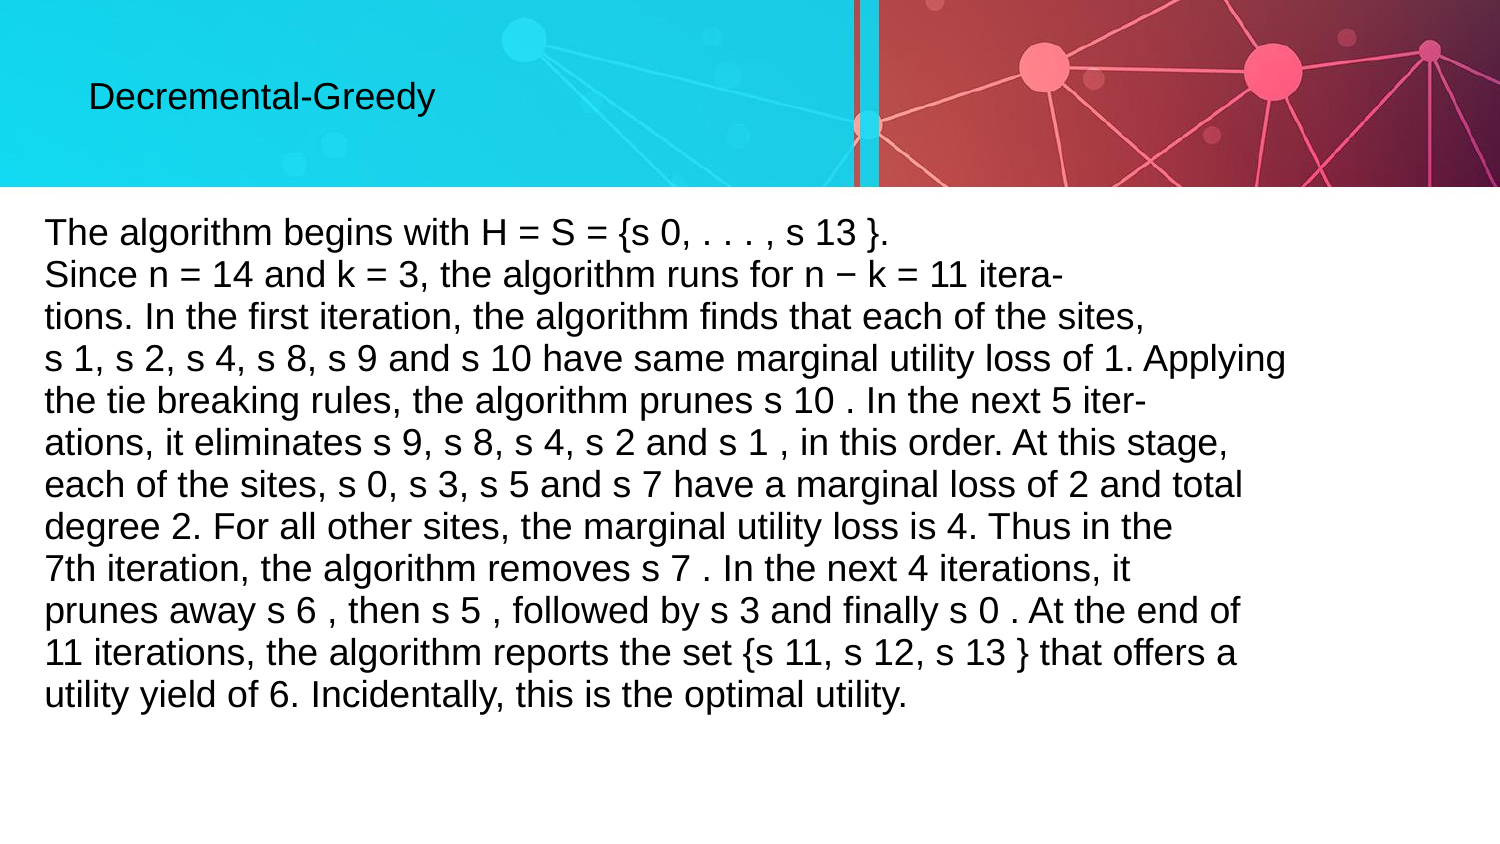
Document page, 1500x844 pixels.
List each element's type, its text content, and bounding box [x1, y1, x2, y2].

title Decremental-Greedy [73, 21, 1427, 172]
text_box The algorithm begins with H = S = {s 0, . . . , s 13 }. Since n = 14 and k = 3, the algorithm runs for n − k = 11 itera- tions. In the first iteration, the algorithm finds that each of the sites, s 1, s 2, s 4, s 8, s 9 and s 10 have same marginal utility loss of 1. Applying the tie breaking rules, the algorithm prunes s 10 . In the next 5 iter- ations, it eliminates s 9, s 8, s 4, s 2 and s 1 , in this order. At this stage, each of the sites, s 0, s 3, s 5 and s 7 have a marginal loss of 2 and total degree 2. For all other sites, the marginal utility loss is 4. Thus in the 7th iteration, the algorithm removes s 7 . In the next 4 iterations, it prunes away s 6 , then s 5 , followed by s 3 and finally s 0 . At the end of 11 iterations, the algorithm reports the set {s 11, s 12, s 13 } that offers a utility yield of 6. Incidentally, this is the optimal utility. [29, 203, 1447, 844]
picture [0, 0, 1500, 844]
